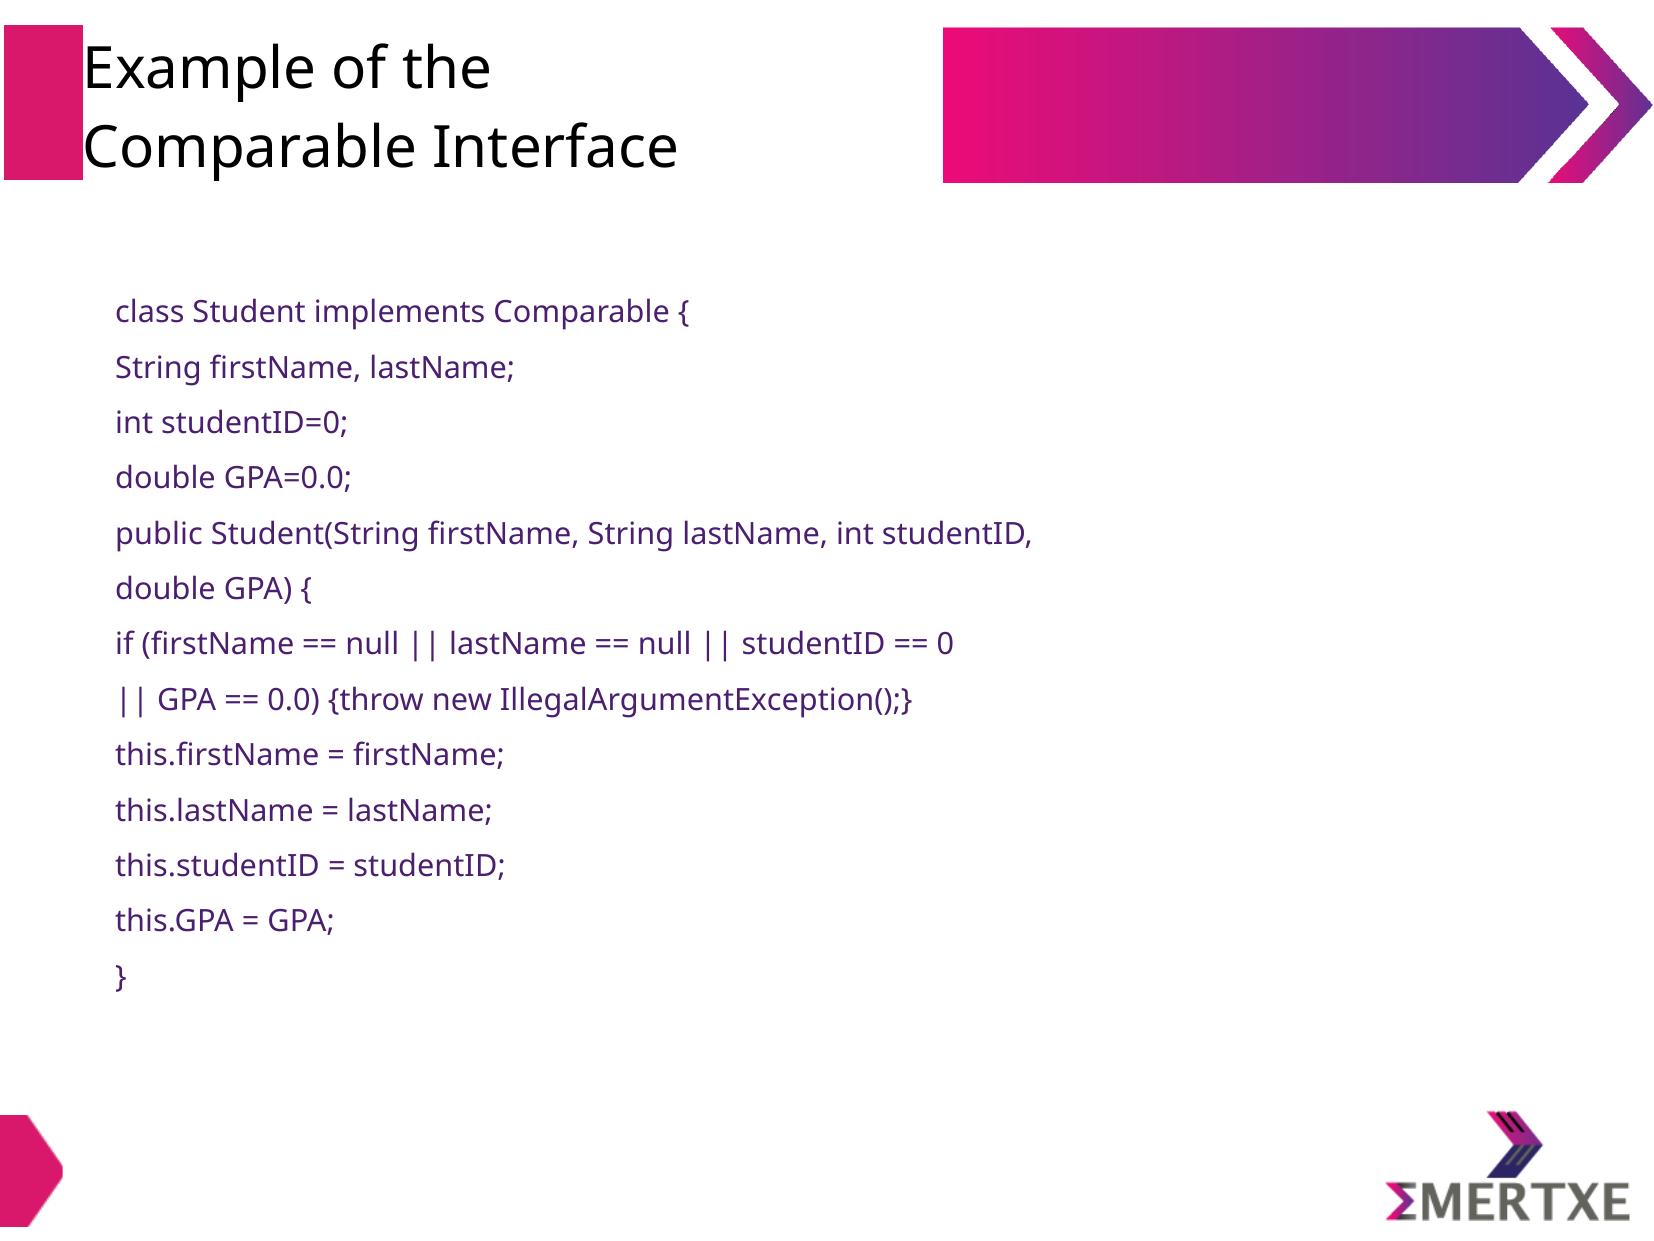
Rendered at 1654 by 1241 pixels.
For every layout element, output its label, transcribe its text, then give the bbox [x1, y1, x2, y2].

picture [1571, 27, 1653, 183]
title Example of the Comparable Interface [82, 2, 1571, 210]
picture [1385, 1107, 1631, 1221]
list class Student implements Comparable { String firstName, lastName; int studentID=0; double GPA=0.0; public Student(String firstName, String lastName, int studentID, double GPA) { if (firstName == null || lastName == null || studentID == 0 || GPA == 0.0) {throw new IllegalArgumentException();} this.firstName = firstName; this.lastName = lastName; this.studentID = studentID; this.GPA = GPA; } [82, 290, 1571, 1010]
